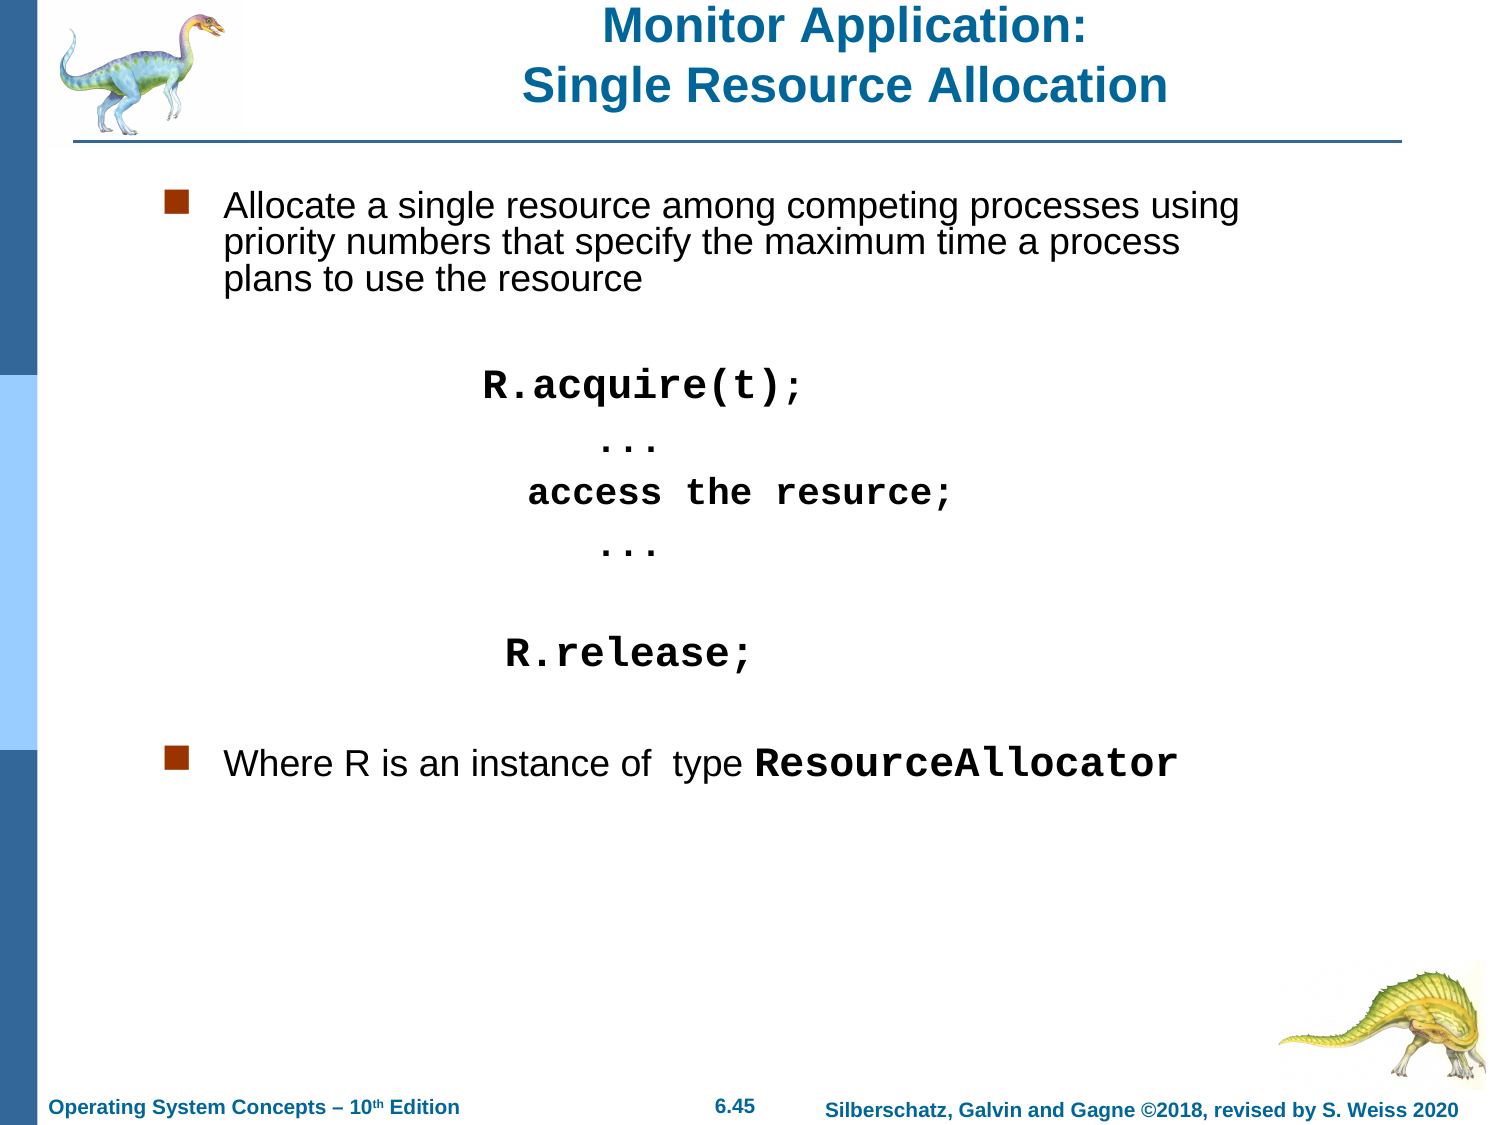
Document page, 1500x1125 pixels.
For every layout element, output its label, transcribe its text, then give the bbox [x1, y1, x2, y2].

picture [46, 0, 243, 149]
picture [1275, 959, 1486, 1090]
text_box Monitor Application: Single Resource Allocation [203, 15, 1500, 121]
list Allocate a single resource among competing processes using priority numbers that specify the maximum time a process plans to use the resource R.acquire(t); ... access the resurce; ... R.release; Where R is an instance of type ResourceAllocator [152, 126, 1305, 991]
